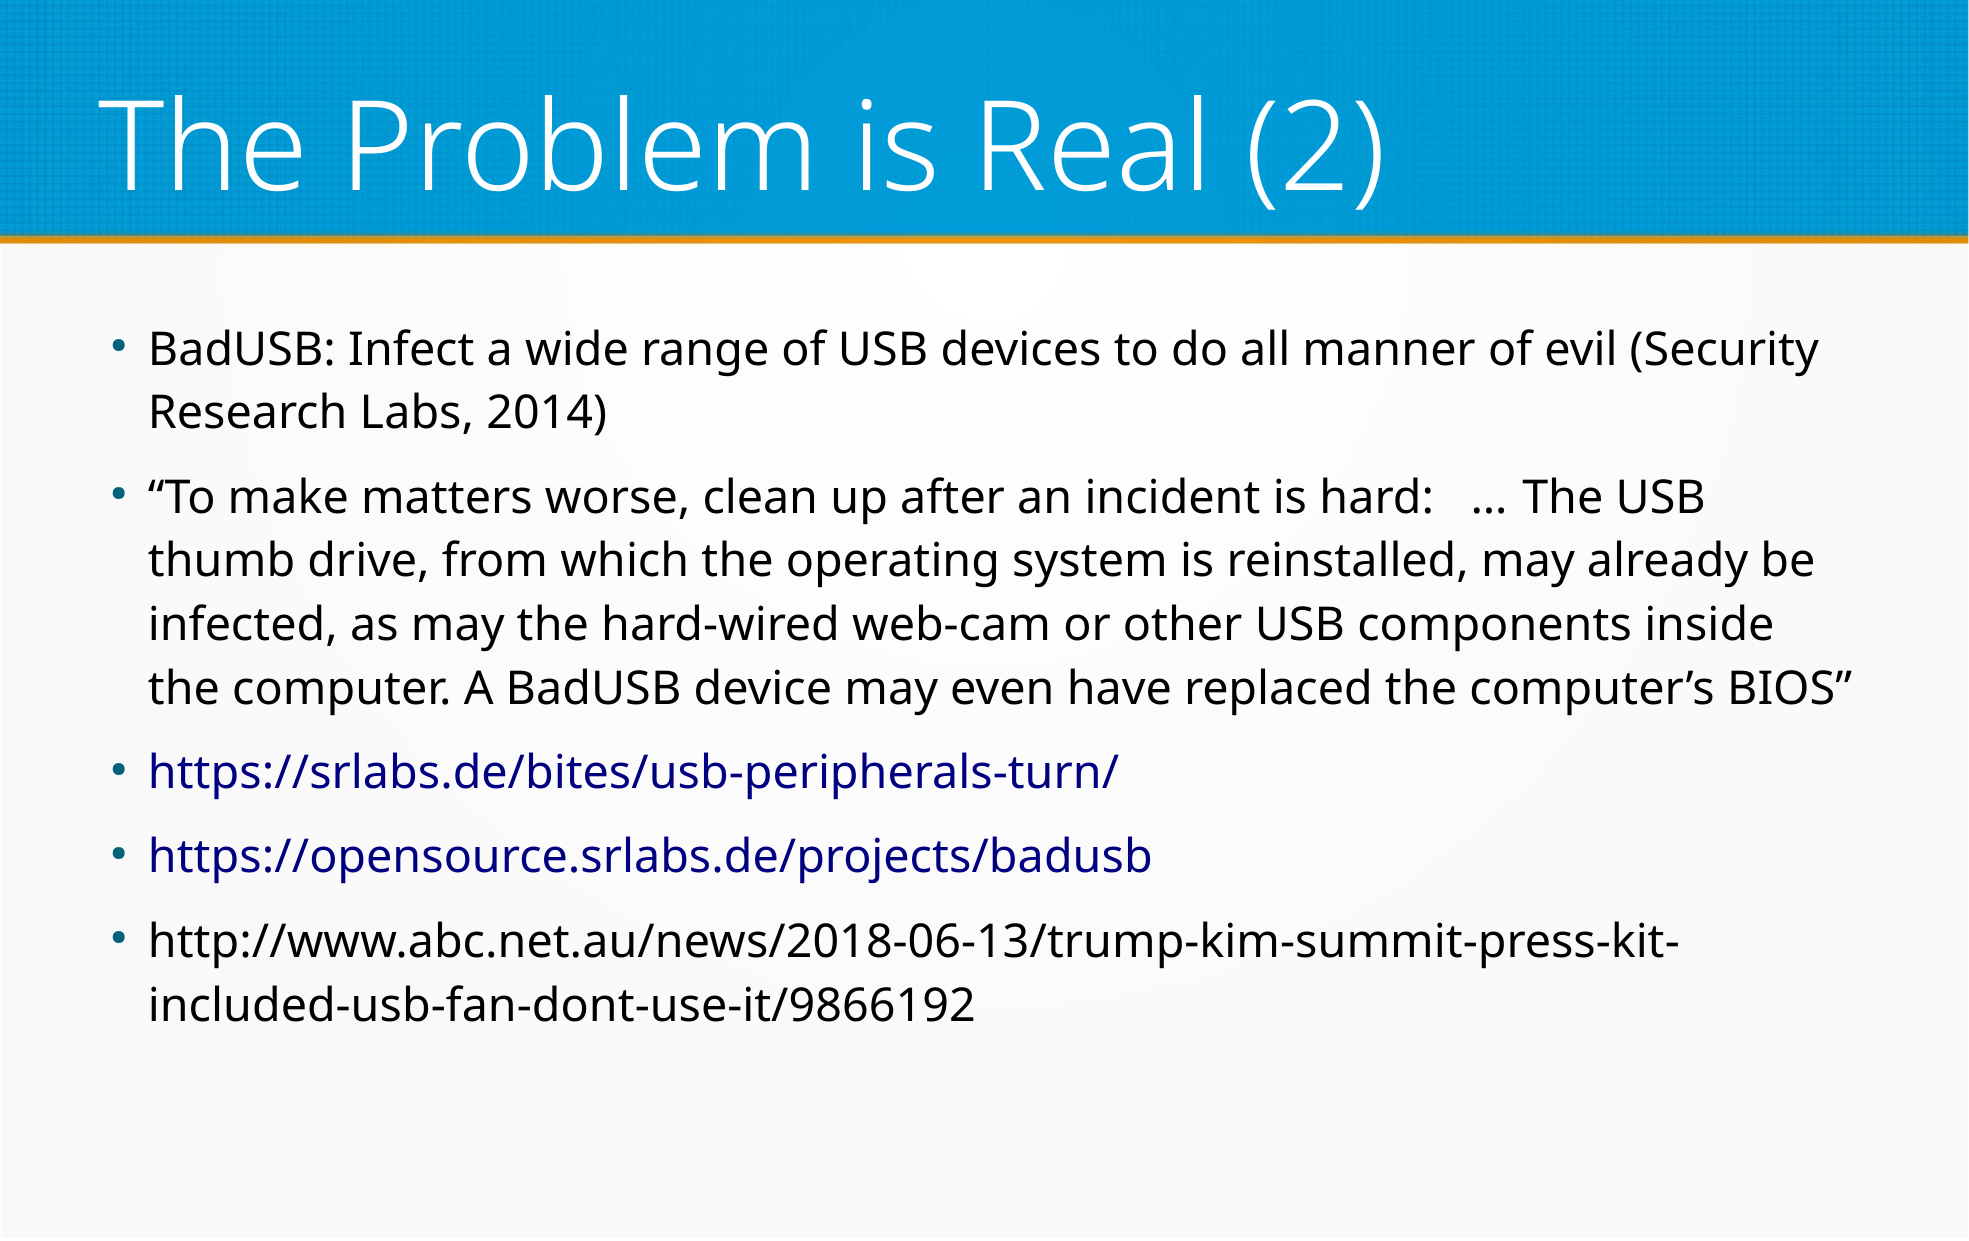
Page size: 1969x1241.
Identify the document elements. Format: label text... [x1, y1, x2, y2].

list BadUSB: Infect a wide range of USB devices to do all manner of evil (Security Research Labs, 2014) “To make matters worse, clean up after an incident is hard: … The USB thumb drive, from which the operating system is reinstalled, may already be infected, as may the hard-wired web-cam or other USB components inside the computer. A BadUSB device may even have replaced the computer’s BIOS” https://srlabs.de/bites/usb-peripherals-turn/ https://opensource.srlabs.de/projects/badusb http://www.abc.net.au/news/2018-06-13/trump-kim-summit-press-kit-included-usb-fan-dont-use-it/9866192 [98, 315, 1861, 1081]
title The Problem is Real (2) [98, 19, 1870, 227]
picture [0, 233, 1969, 1241]
